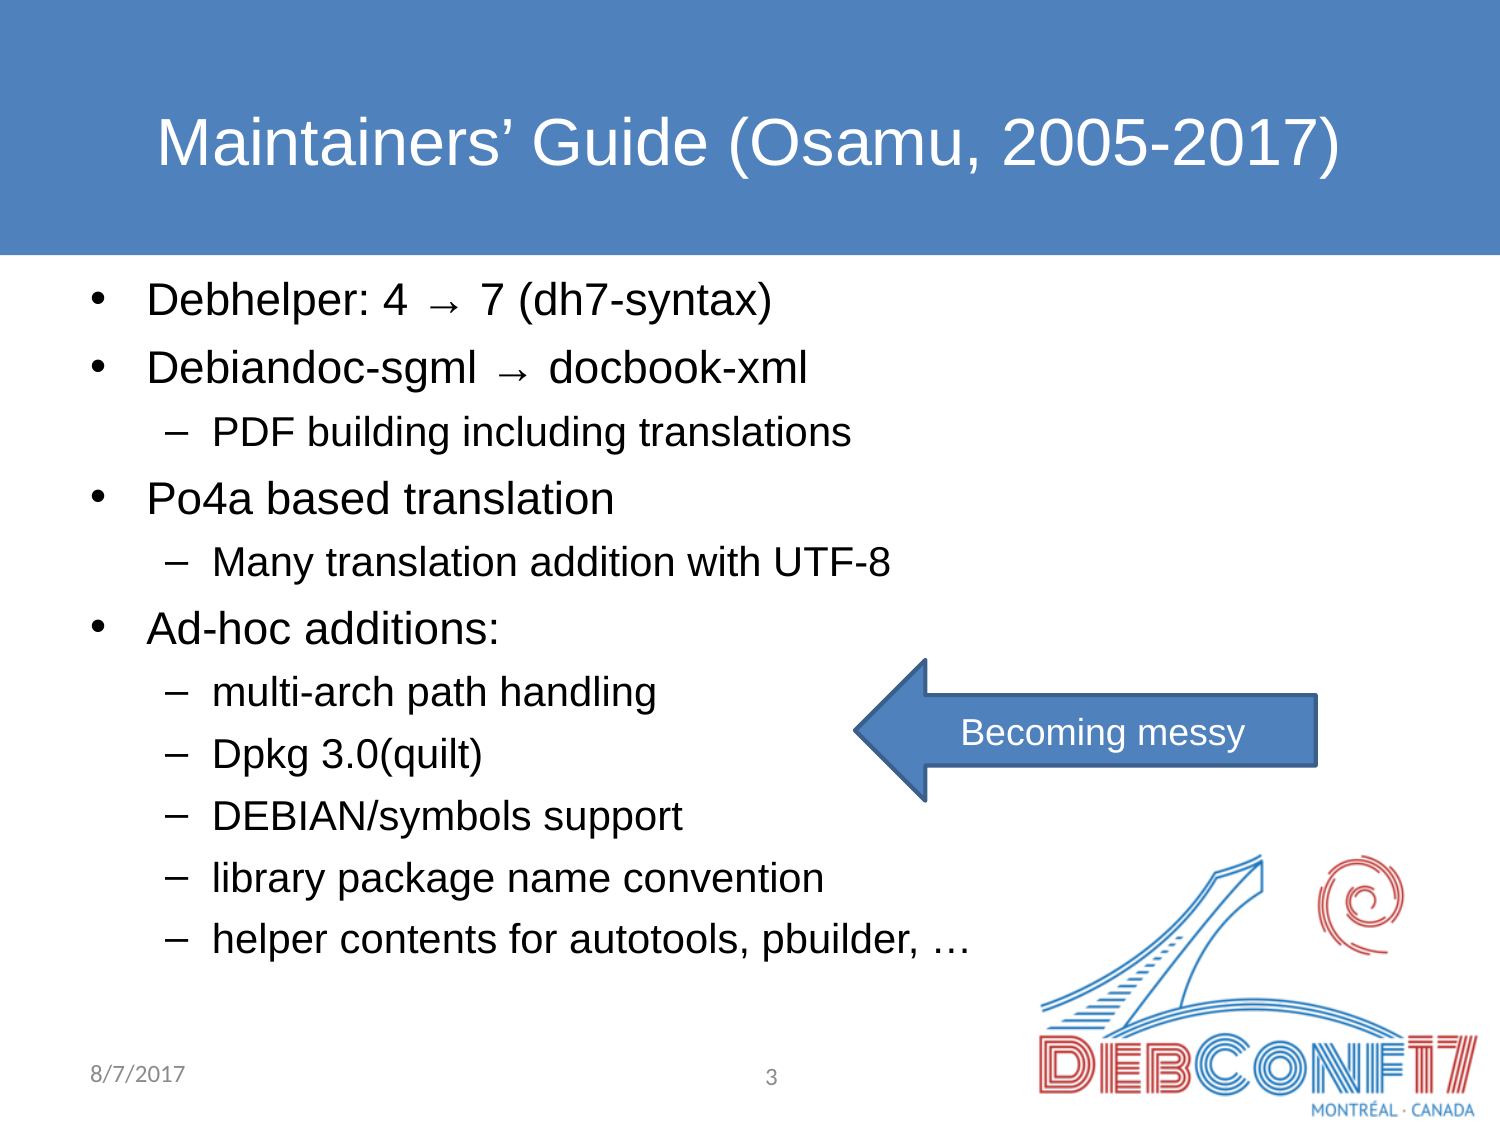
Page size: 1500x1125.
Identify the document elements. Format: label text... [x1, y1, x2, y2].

title Maintainers’ Guide (Osamu, 2005-2017) [75, 45, 1425, 233]
picture [999, 806, 1500, 1125]
list Debhelper: 4 → 7 (dh7-syntax) Debiandoc-sgml → docbook-xml PDF building including translations Po4a based translation Many translation addition with UTF-8 Ad-hoc additions: multi-arch path handling Dpkg 3.0(quilt) DEBIAN/symbols support library package name convention helper contents for autotools, pbuilder, … [75, 262, 1422, 1013]
text_box Becoming messy [855, 659, 1316, 801]
slide_number 19 [442, 1045, 793, 1106]
slide_number 8/7/2017 [75, 1042, 425, 1103]
